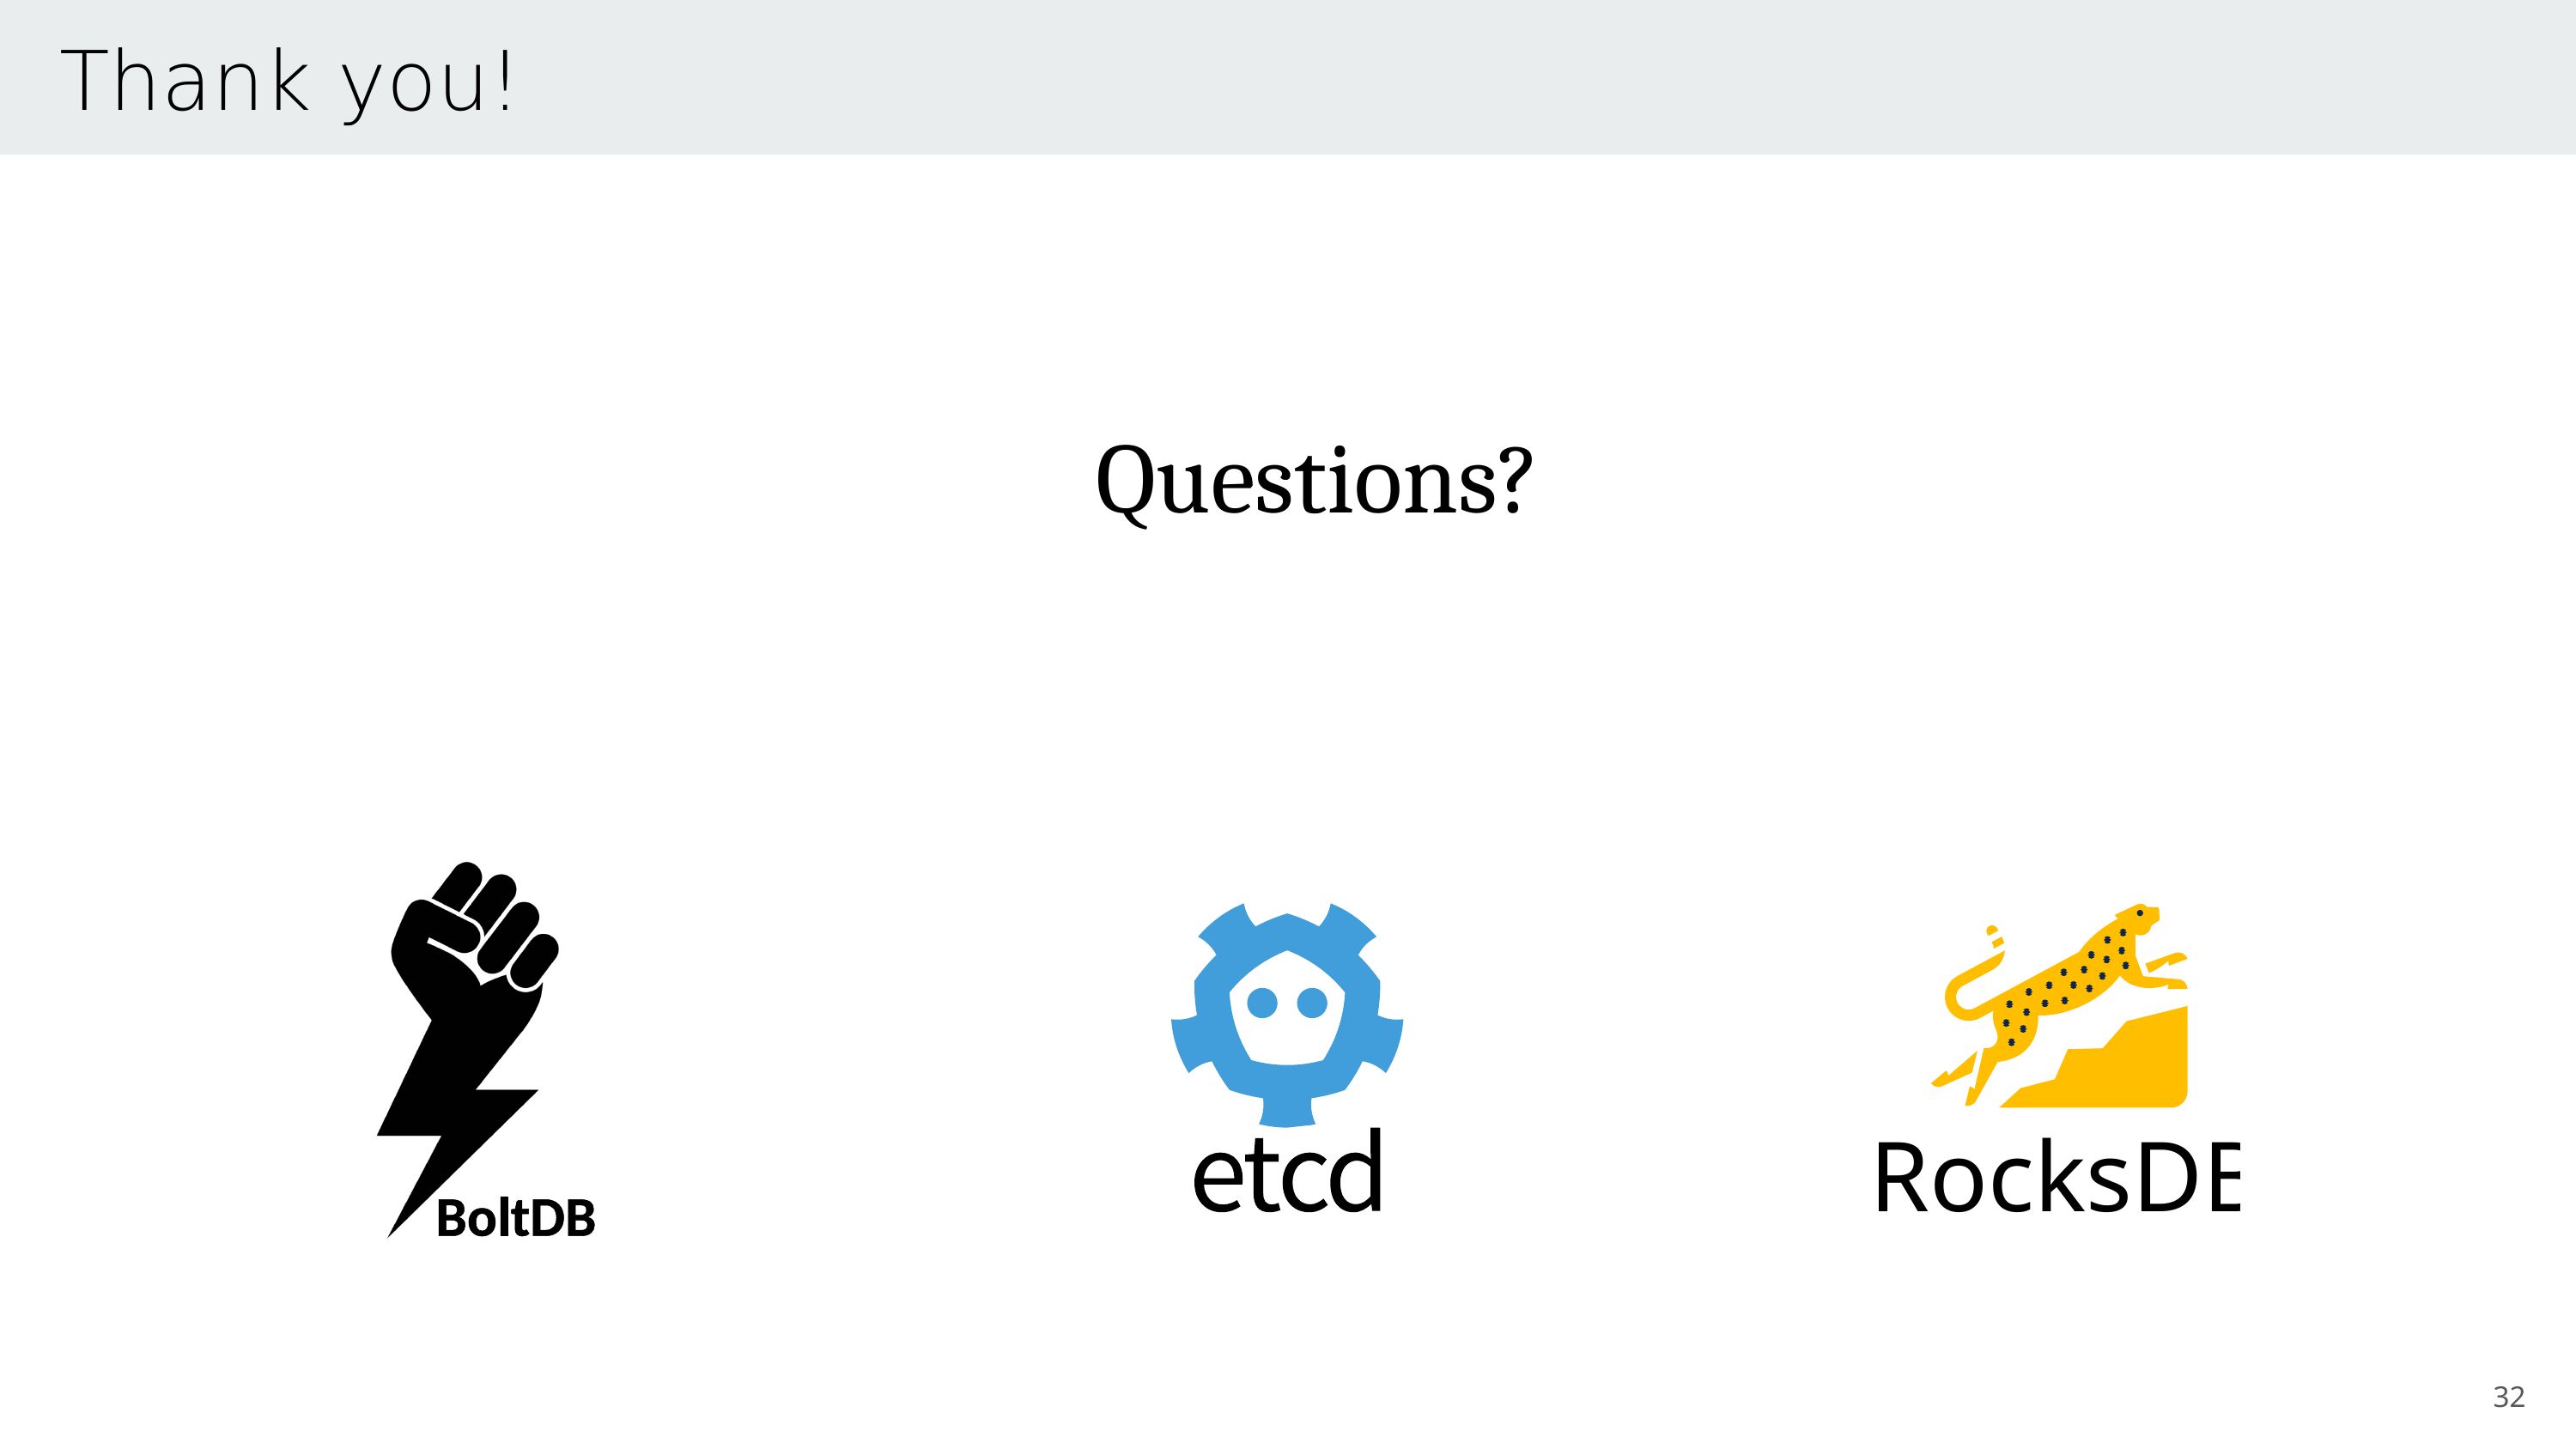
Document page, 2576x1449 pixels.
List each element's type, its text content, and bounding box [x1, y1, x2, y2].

list Questions? [143, 422, 2433, 616]
picture [1879, 903, 2240, 1213]
picture [259, 841, 678, 1260]
picture [1163, 895, 1413, 1221]
title Thank you! [59, 6, 2226, 158]
